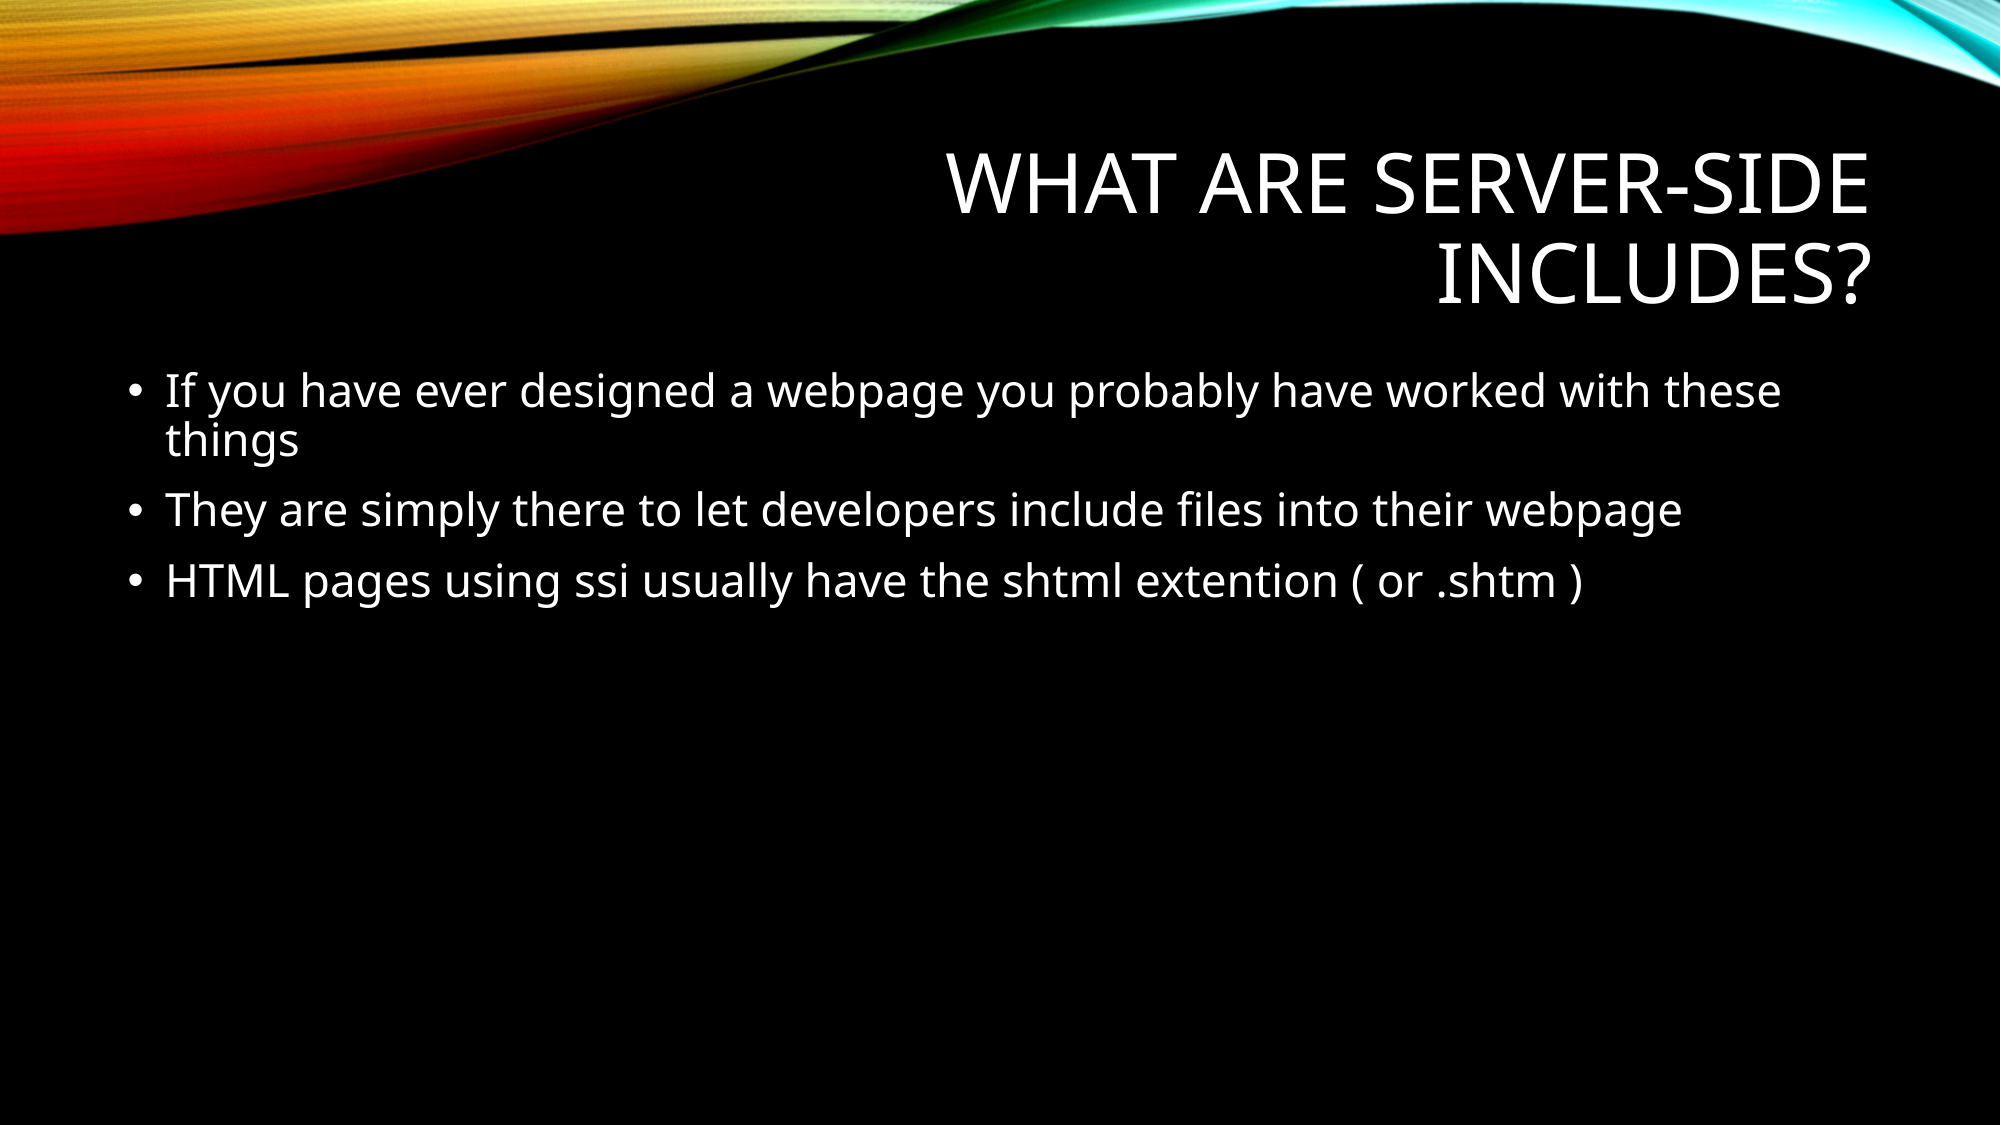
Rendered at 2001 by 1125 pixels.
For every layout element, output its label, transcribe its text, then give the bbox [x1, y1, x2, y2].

picture [0, 0, 2000, 237]
list If you have ever designed a webpage you probably have worked with these things They are simply there to let developers include files into their webpage HTML pages using ssi usually have the shtml extention ( or .shtm ) [112, 360, 1888, 1021]
title What are server-side includes? [474, 125, 1888, 338]
